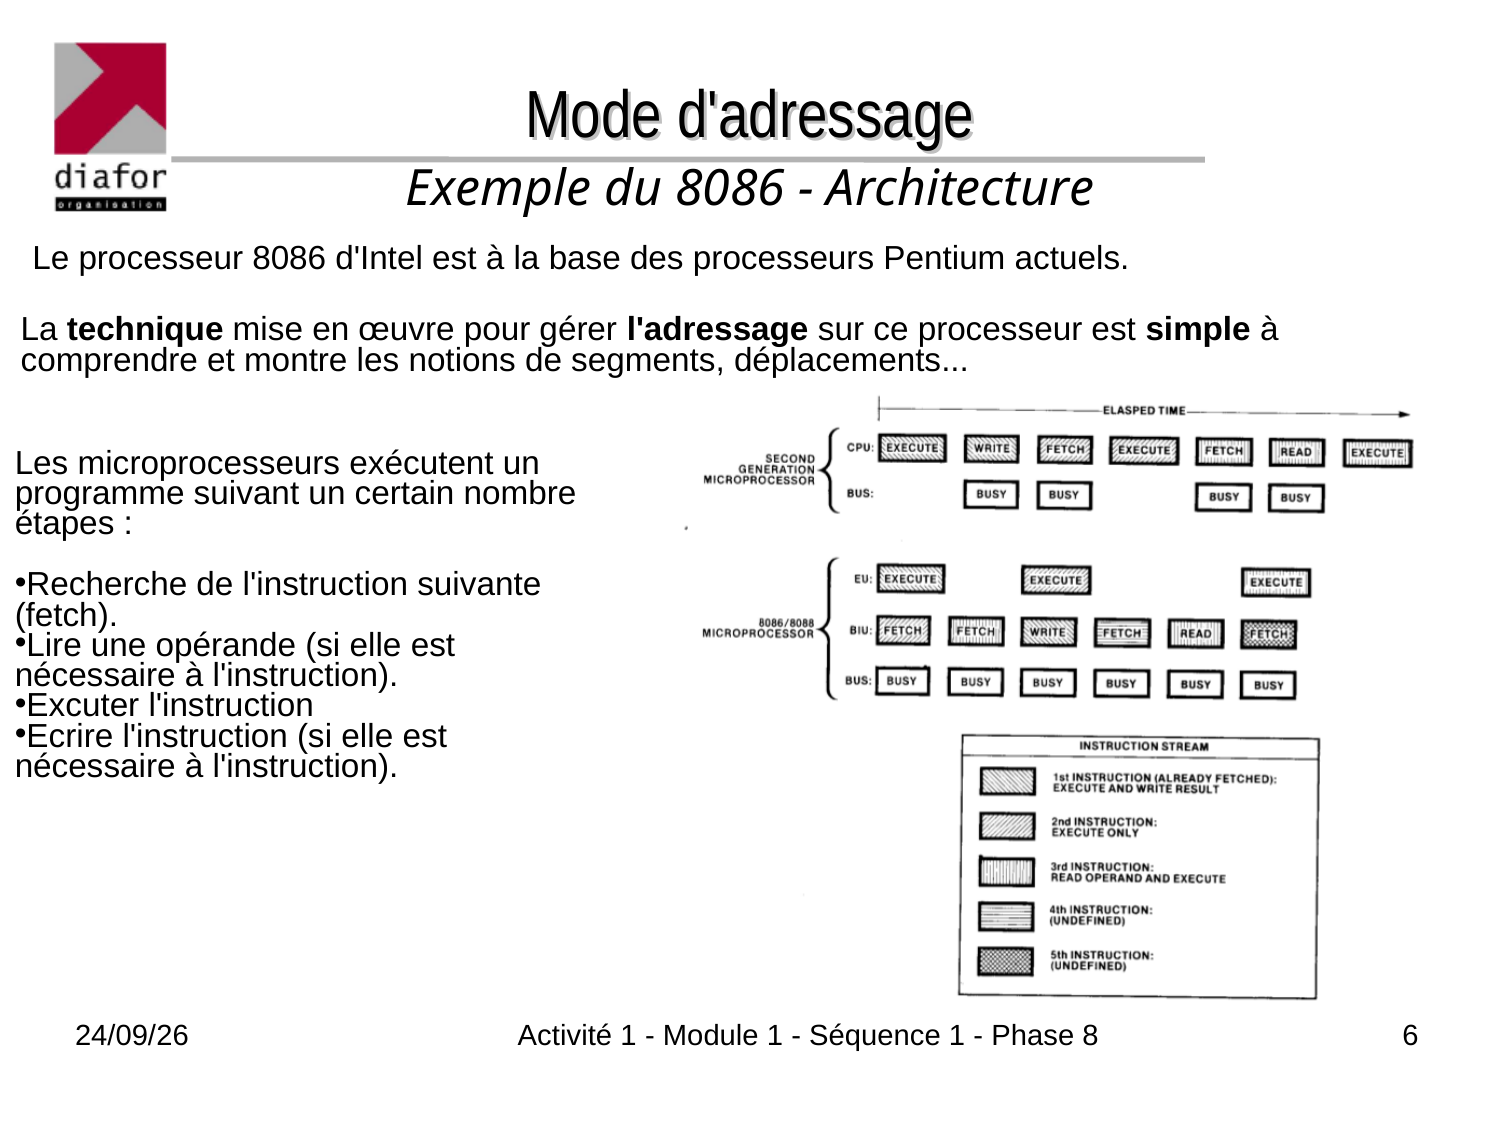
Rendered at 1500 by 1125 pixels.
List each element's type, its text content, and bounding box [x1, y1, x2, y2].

title Mode d'adressage Exemple du 8086 - Architecture [75, 45, 1426, 250]
picture [53, 42, 168, 213]
picture [649, 383, 1446, 1009]
text_box Les microprocesseurs exécutent un programme suivant un certain nombre étapes : Recherche de l'instruction suivante (fetch). Lire une opérande (si elle est nécessaire à l'instruction). Excuter l'instruction Ecrire l'instruction (si elle est nécessaire à l'instruction). [0, 442, 621, 791]
text_box Le processeur 8086 d'Intel est à la base des processeurs Pentium actuels. [17, 238, 1418, 284]
text_box La technique mise en œuvre pour gérer l'adressage sur ce processeur est simple à comprendre et montre les notions de segments, déplacements... [5, 309, 1477, 416]
